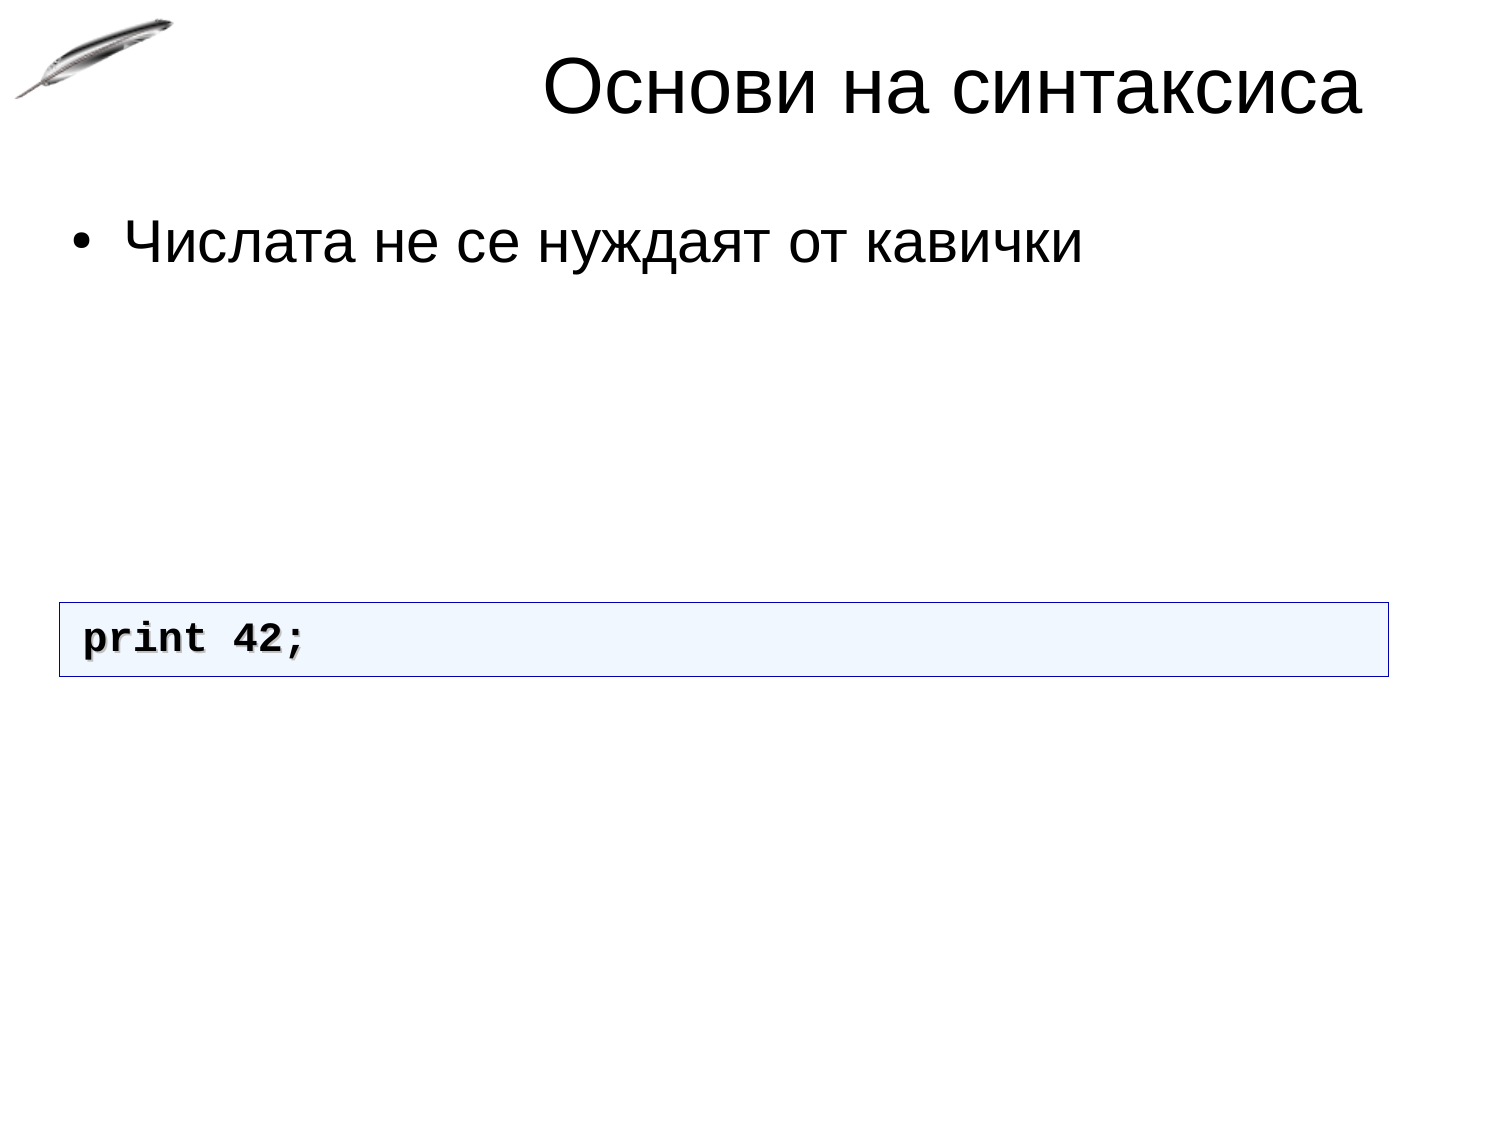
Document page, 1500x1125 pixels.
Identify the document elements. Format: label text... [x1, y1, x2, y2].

list Числата не се нуждаят от кавички [53, 207, 1447, 1084]
title Основи на синтаксиса [419, 0, 1459, 176]
text_box print 42; [59, 602, 1388, 676]
picture [11, 17, 179, 101]
